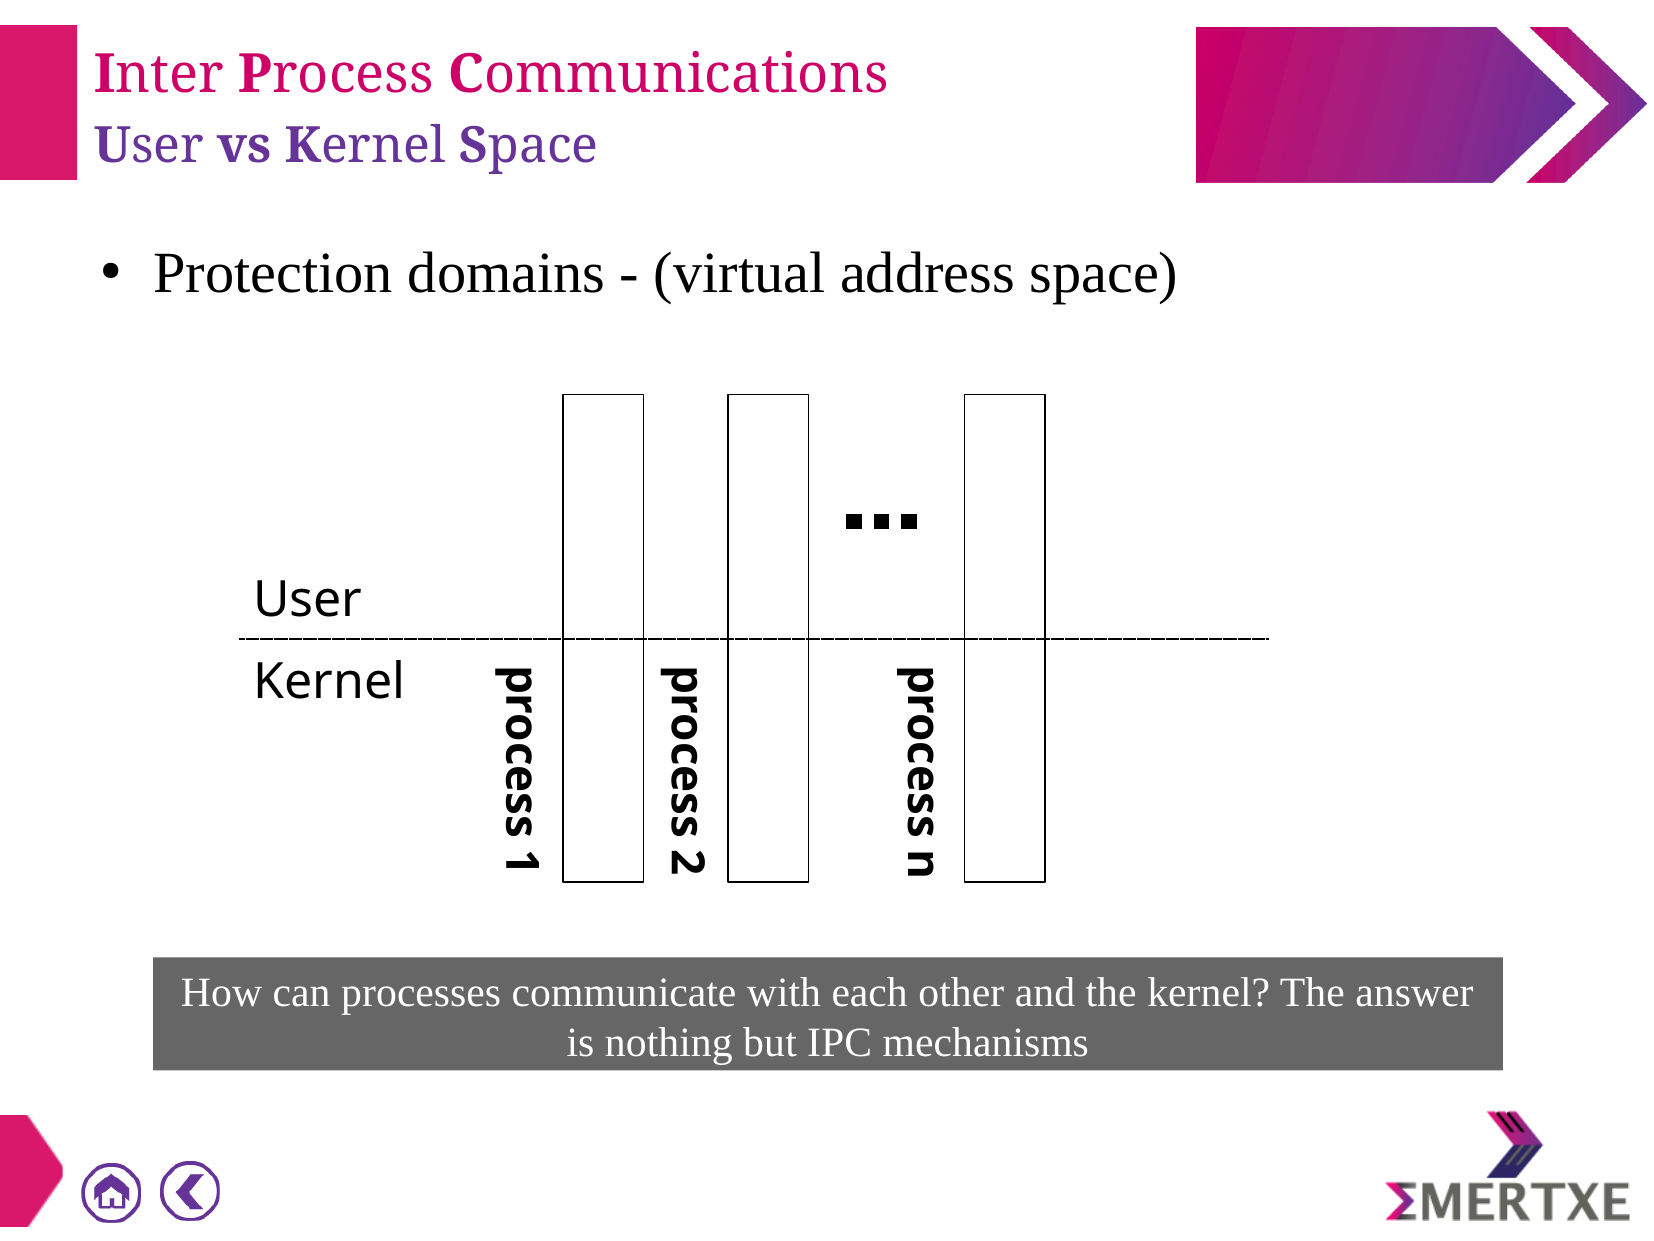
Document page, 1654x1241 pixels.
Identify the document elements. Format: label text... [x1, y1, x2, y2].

picture [1385, 1107, 1631, 1221]
title Inter Process Communications User vs Kernel Space [93, 2, 1571, 210]
text_box [874, 514, 889, 529]
picture [81, 1163, 141, 1223]
text_box process 2 [656, 650, 729, 927]
text_box Kernel [238, 640, 448, 722]
text_box [847, 514, 861, 529]
text_box [902, 514, 916, 529]
list Protection domains - (virtual address space) [82, 240, 1571, 1094]
text_box How can processes communicate with each other and the kernel? The answer is nothing but IPC mechanisms [153, 957, 1503, 1071]
picture [1571, 27, 1647, 183]
text_box User [238, 558, 391, 641]
picture [160, 1161, 220, 1221]
text_box process 1 [490, 650, 563, 927]
text_box process n [892, 650, 965, 928]
